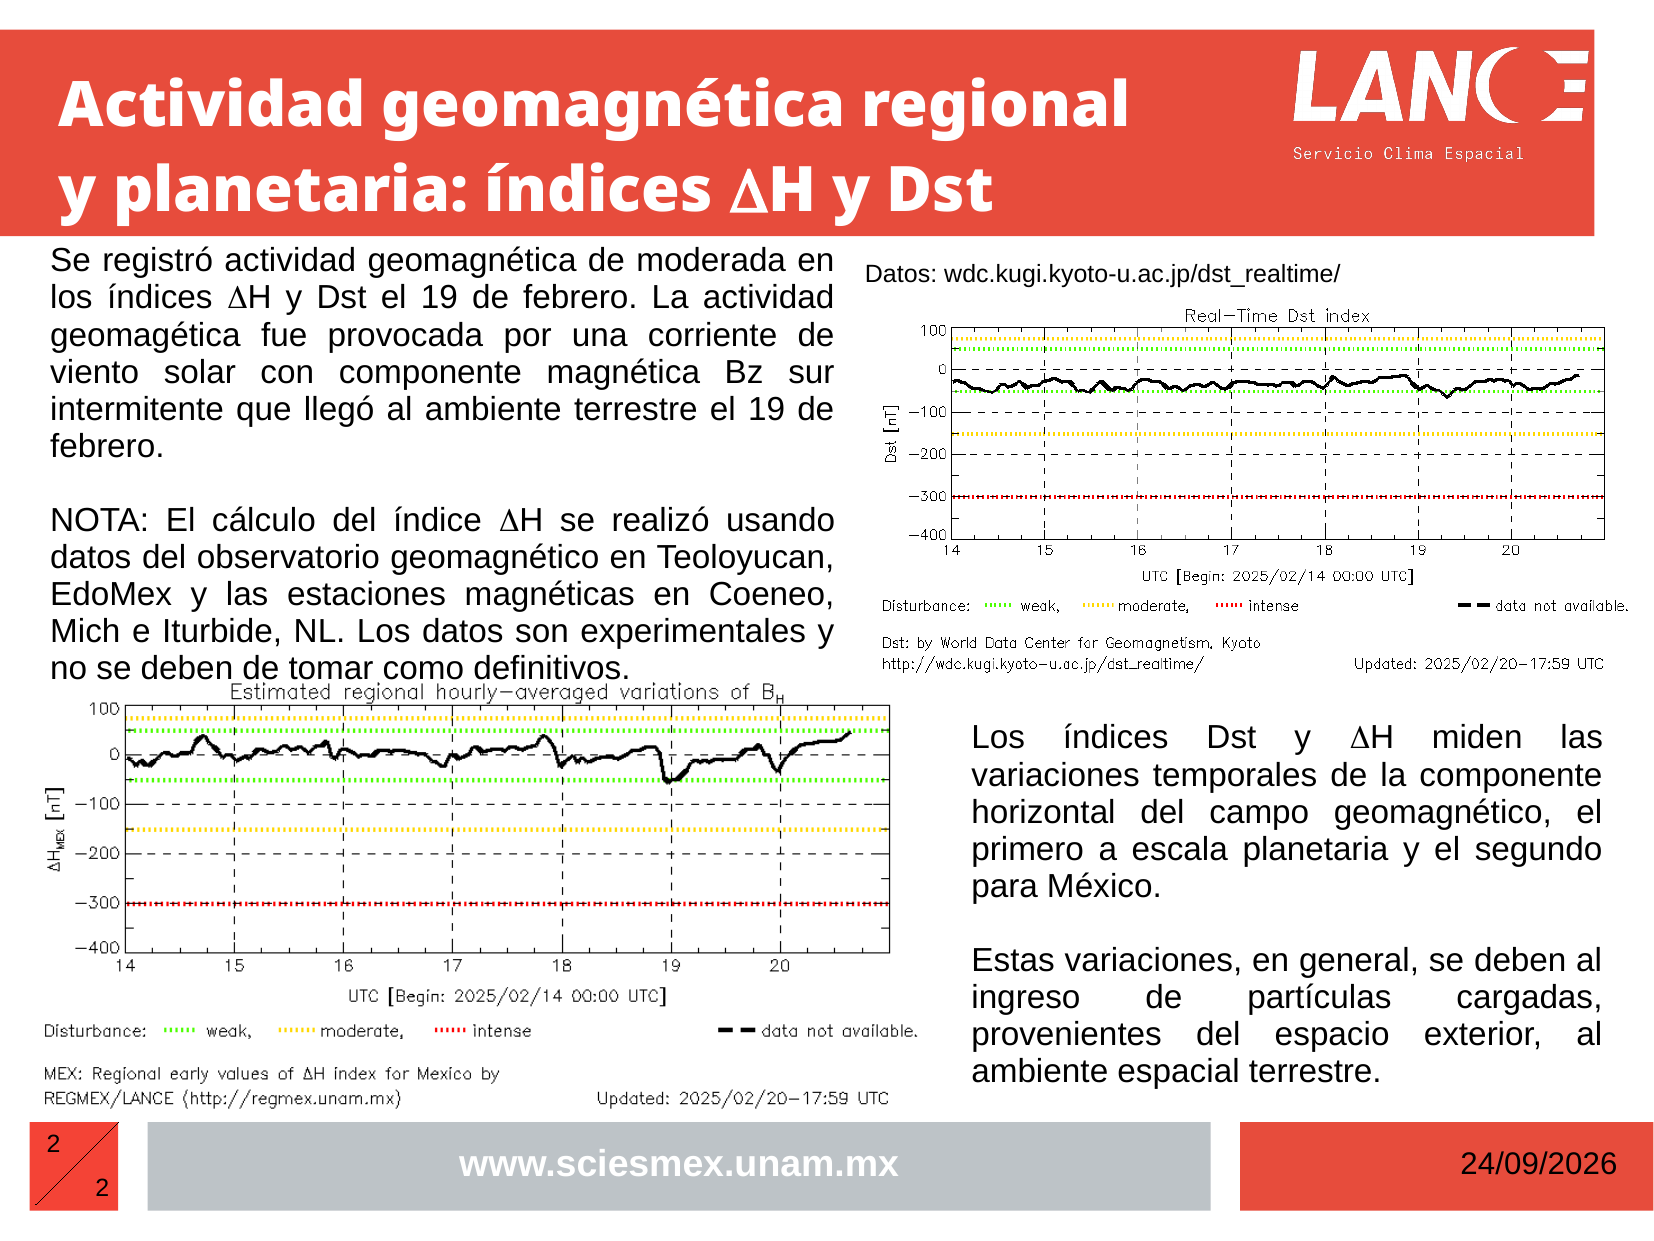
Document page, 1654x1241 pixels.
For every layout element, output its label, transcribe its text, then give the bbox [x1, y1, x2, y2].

title Actividad geomagnética regional y planetaria: índices DH y Dst [59, 59, 1312, 207]
picture [35, 289, 1642, 1111]
text_box 20/02/2025 [1424, 1122, 1654, 1205]
text_box 2 [35, 1151, 125, 1209]
text_box Datos: wdc.kugi.kyoto-u.ac.jp/dst_realtime/ [851, 252, 1371, 296]
text_box Se registró actividad geomagnética de moderada en los índices DH y Dst el 19 de febrero. La actividad geomagética fue provocada por una corriente de viento solar con componente magnética Bz sur intermitente que llegó al ambiente terrestre el 19 de febrero. NOTA: El cálculo del índice DH se realizó usando datos del observatorio geomagnético en Teoloyucan, EdoMex y las estaciones magnéticas en Coeneo, Mich e Iturbide, NL. Los datos son experimentales y no se deben de tomar como definitivos. [35, 234, 851, 765]
picture [1293, 47, 1589, 162]
text_box Los índices Dst y DH miden las variaciones temporales de la componente horizontal del campo geomagnético, el primero a escala planetaria y el segundo para México. Estas variaciones, en general, se deben al ingreso de partículas cargadas, provenientes del espacio exterior, al ambiente espacial terrestre. [956, 711, 1619, 1097]
text_box www.sciesmex.unam.mx [153, 1122, 1205, 1205]
text_box <número> [31, 1122, 176, 1170]
